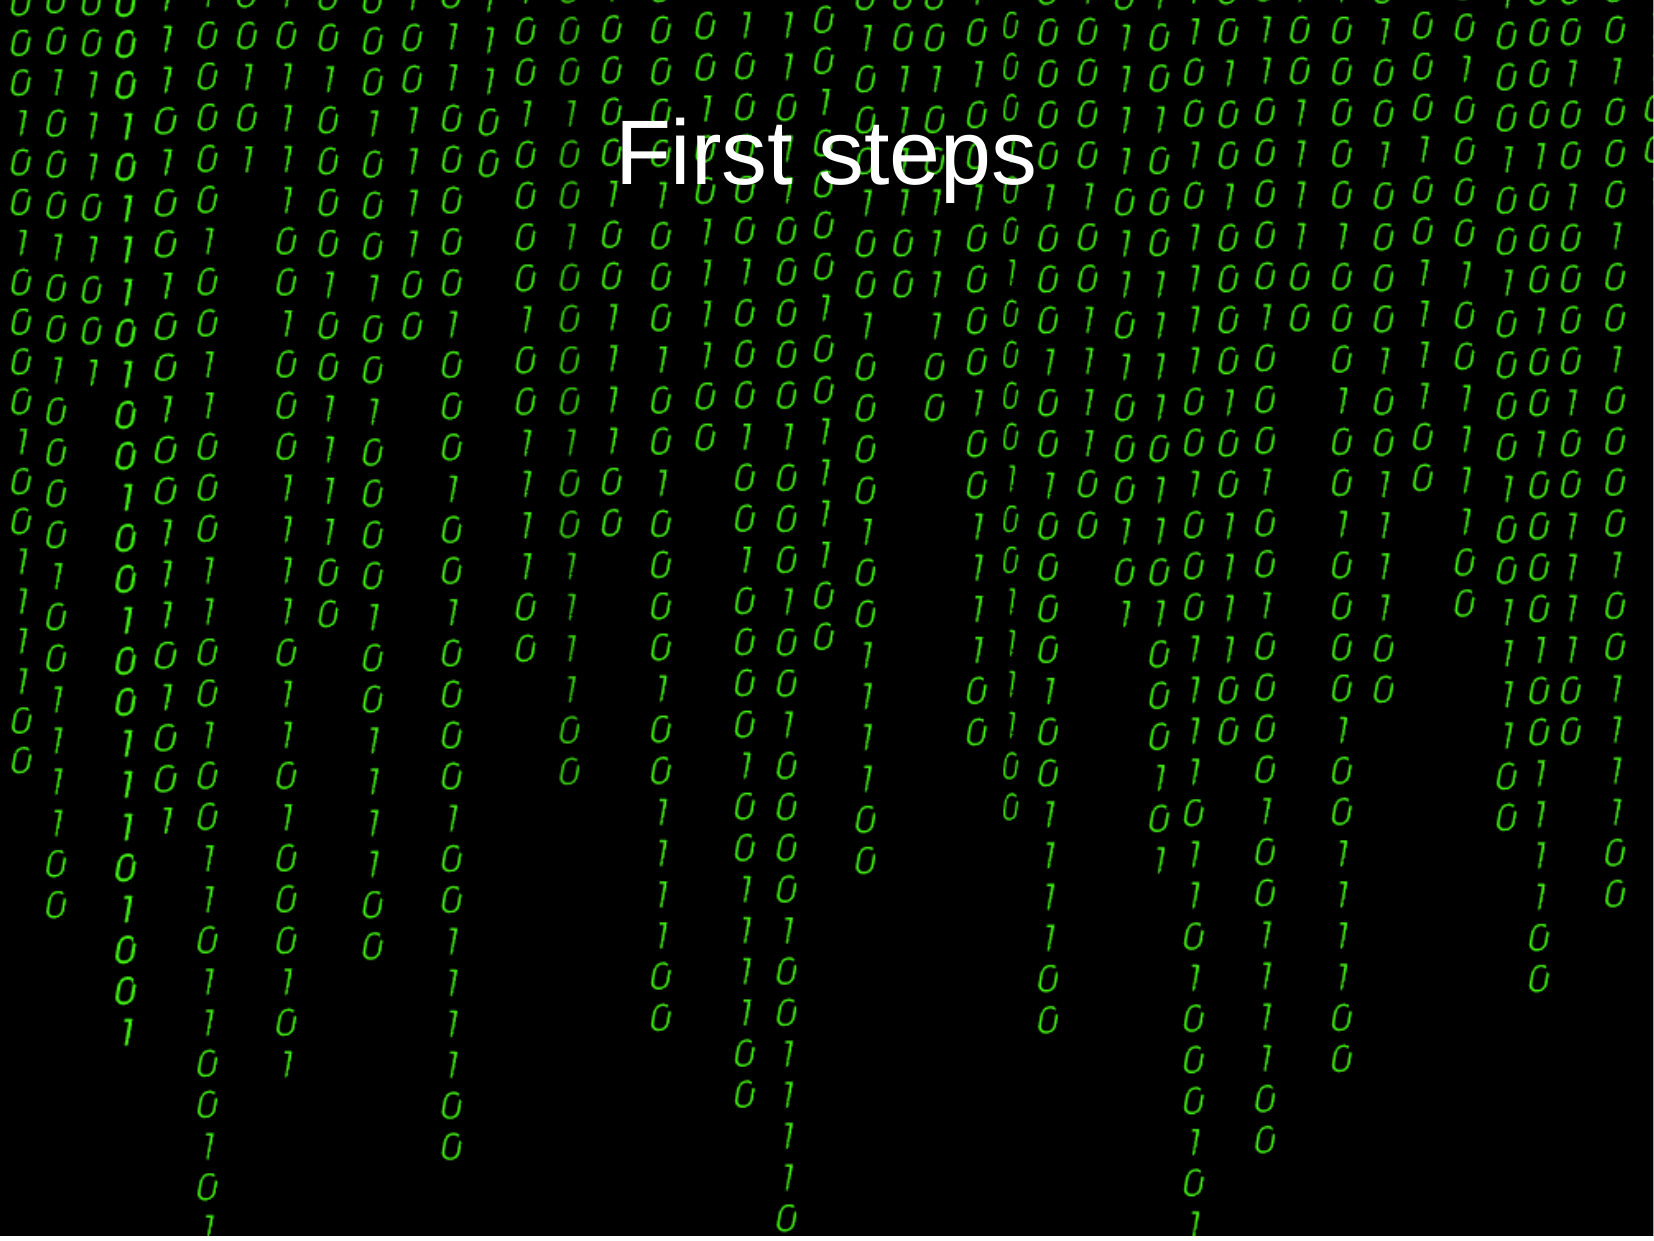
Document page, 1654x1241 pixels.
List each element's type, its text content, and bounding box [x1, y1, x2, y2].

picture [0, 0, 1654, 1236]
title [0, 224, 1465, 432]
title First steps [82, 49, 1571, 257]
